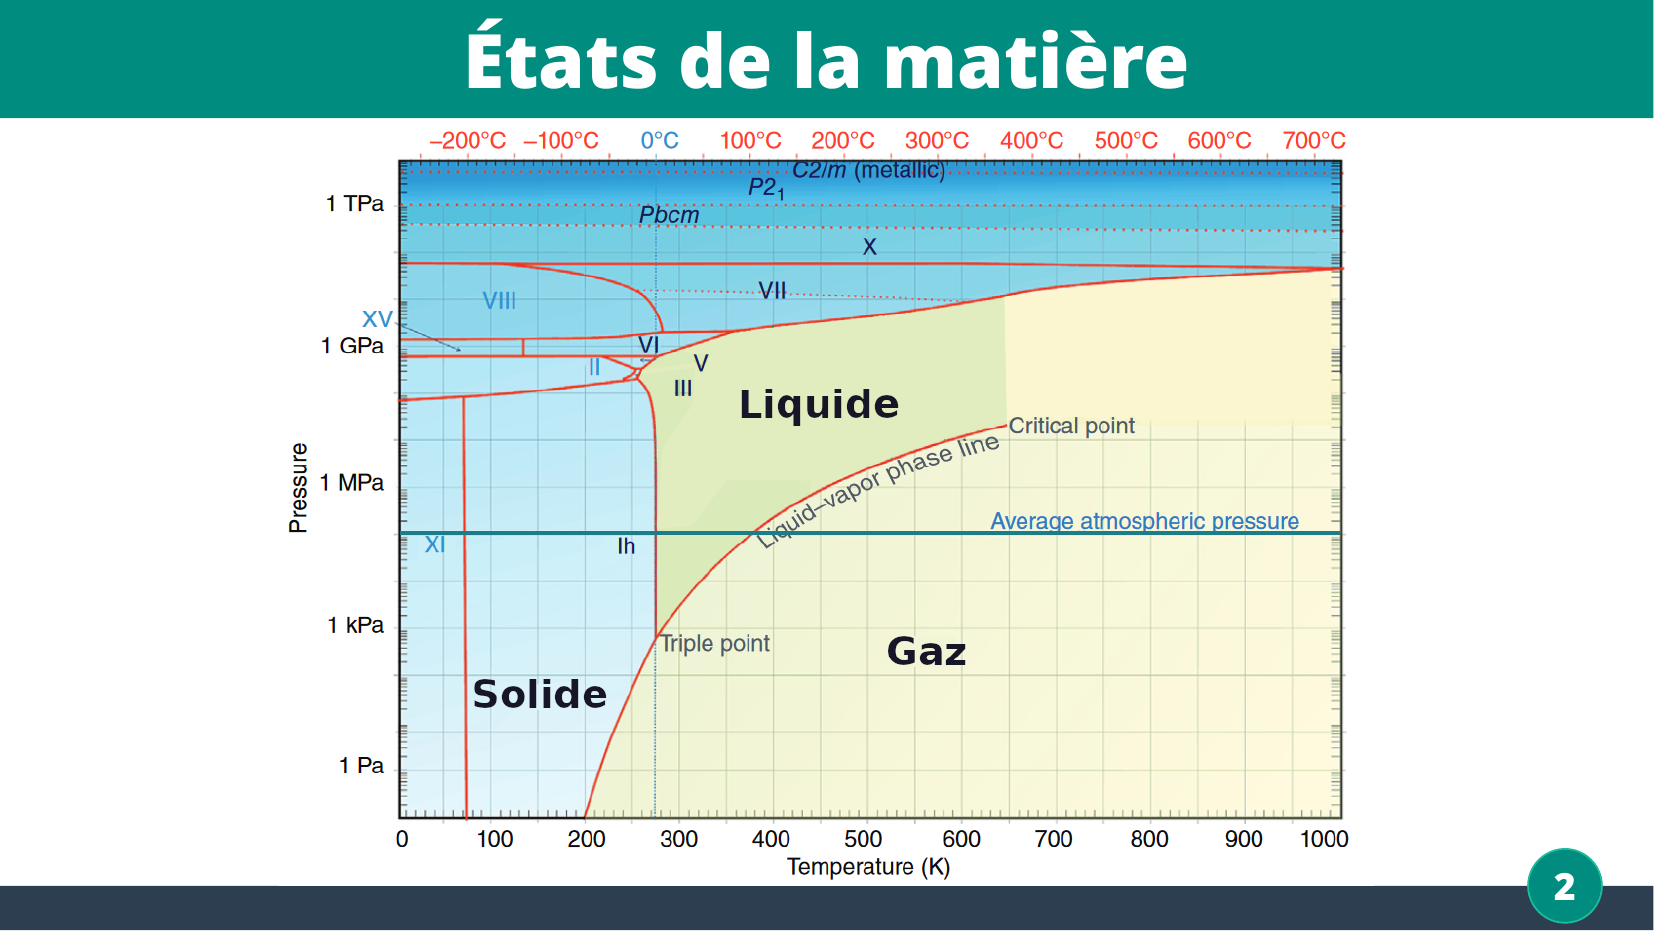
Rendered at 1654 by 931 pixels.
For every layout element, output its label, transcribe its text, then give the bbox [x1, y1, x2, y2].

title États de la matière [59, 0, 1595, 118]
picture [279, 124, 1374, 886]
